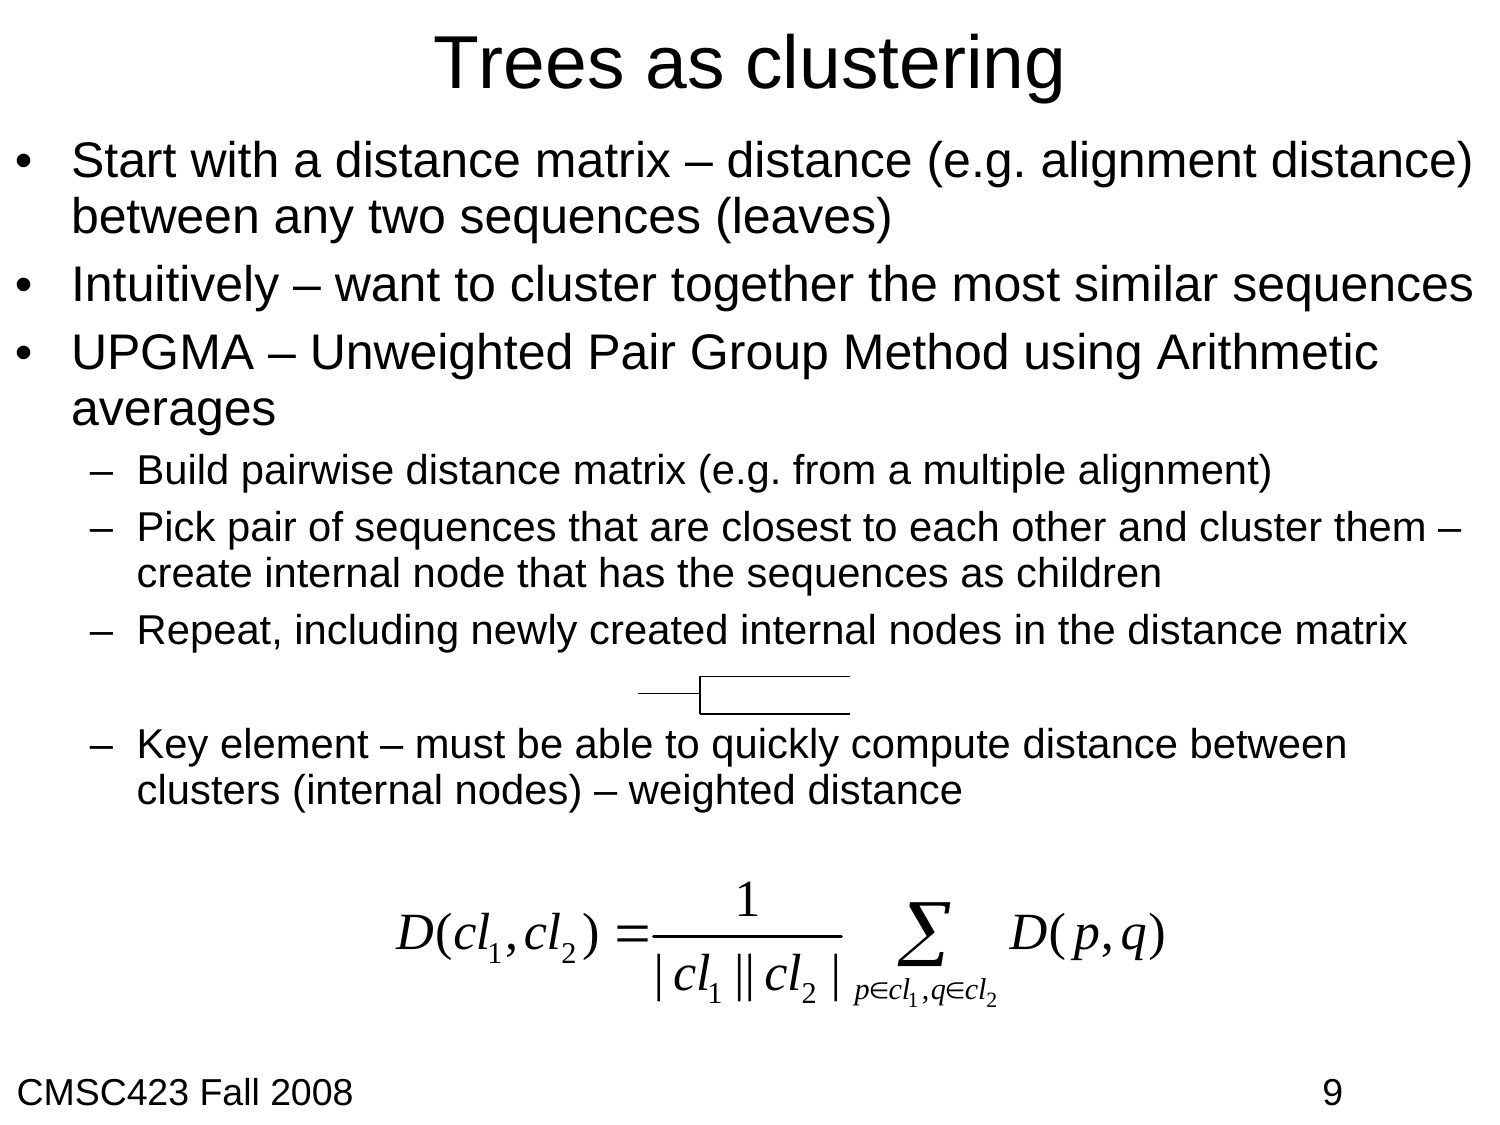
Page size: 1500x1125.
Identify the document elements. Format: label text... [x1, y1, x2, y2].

chart [386, 862, 1176, 1020]
title Trees as clustering [0, 12, 1500, 113]
list Start with a distance matrix – distance (e.g. alignment distance) between any two sequences (leaves) Intuitively – want to cluster together the most similar sequences UPGMA – Unweighted Pair Group Method using Arithmetic averages Build pairwise distance matrix (e.g. from a multiple alignment) Pick pair of sequences that are closest to each other and cluster them – create internal node that has the sequences as children Repeat, including newly created internal nodes in the distance matrix Key element – must be able to quickly compute distance between clusters (internal nodes) – weighted distance [0, 124, 1500, 1125]
